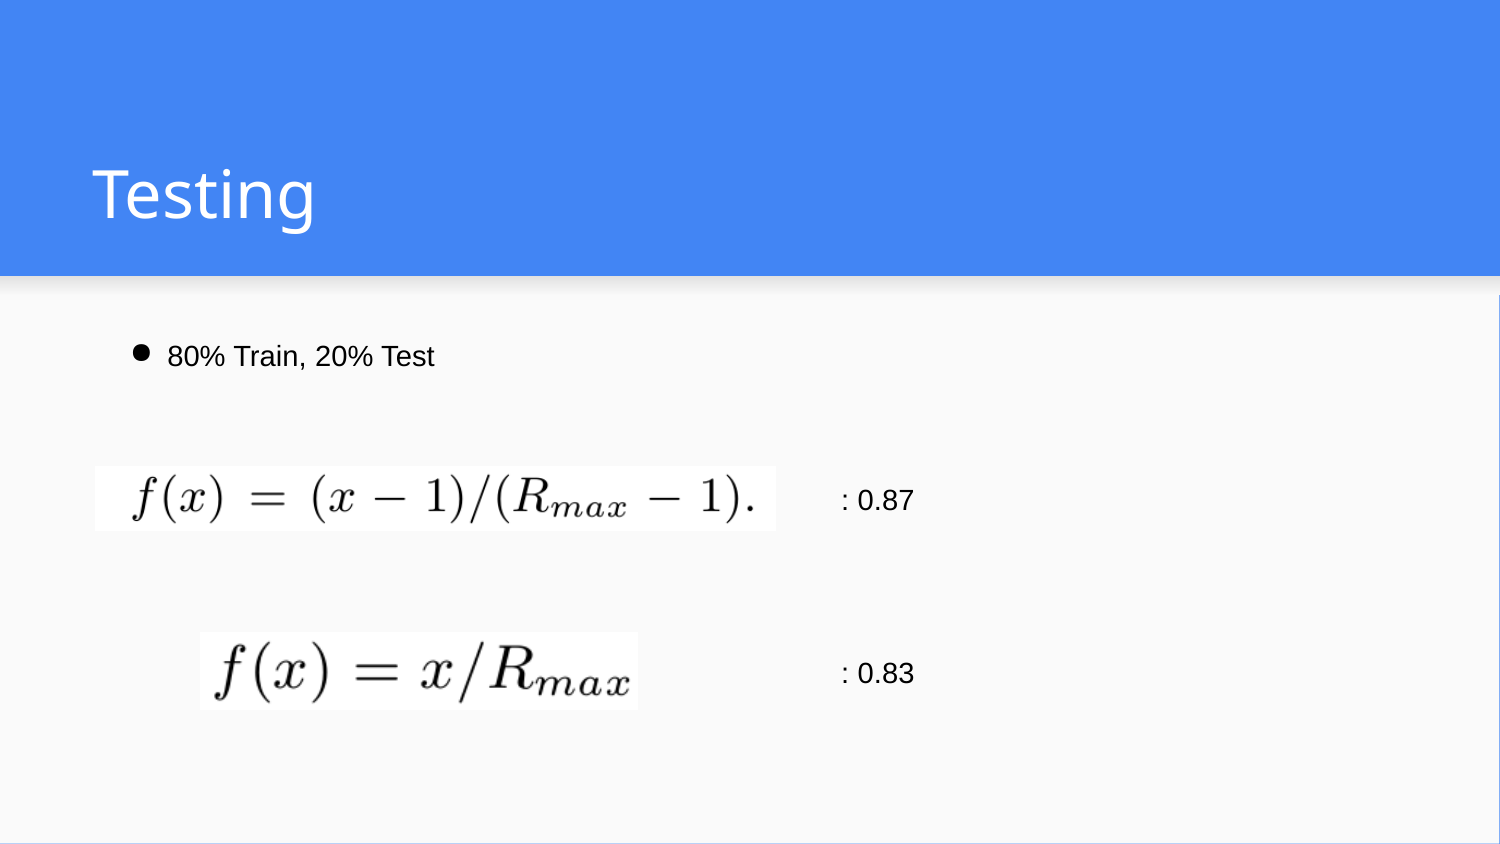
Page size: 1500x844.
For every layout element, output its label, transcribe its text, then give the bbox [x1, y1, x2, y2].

text_box : 0.87 [826, 466, 1170, 531]
picture [200, 632, 638, 711]
picture [95, 466, 776, 531]
text_box 80% Train, 20% Test [77, 322, 590, 408]
title Testing [77, 121, 1427, 248]
text_box : 0.83 [826, 639, 1170, 704]
